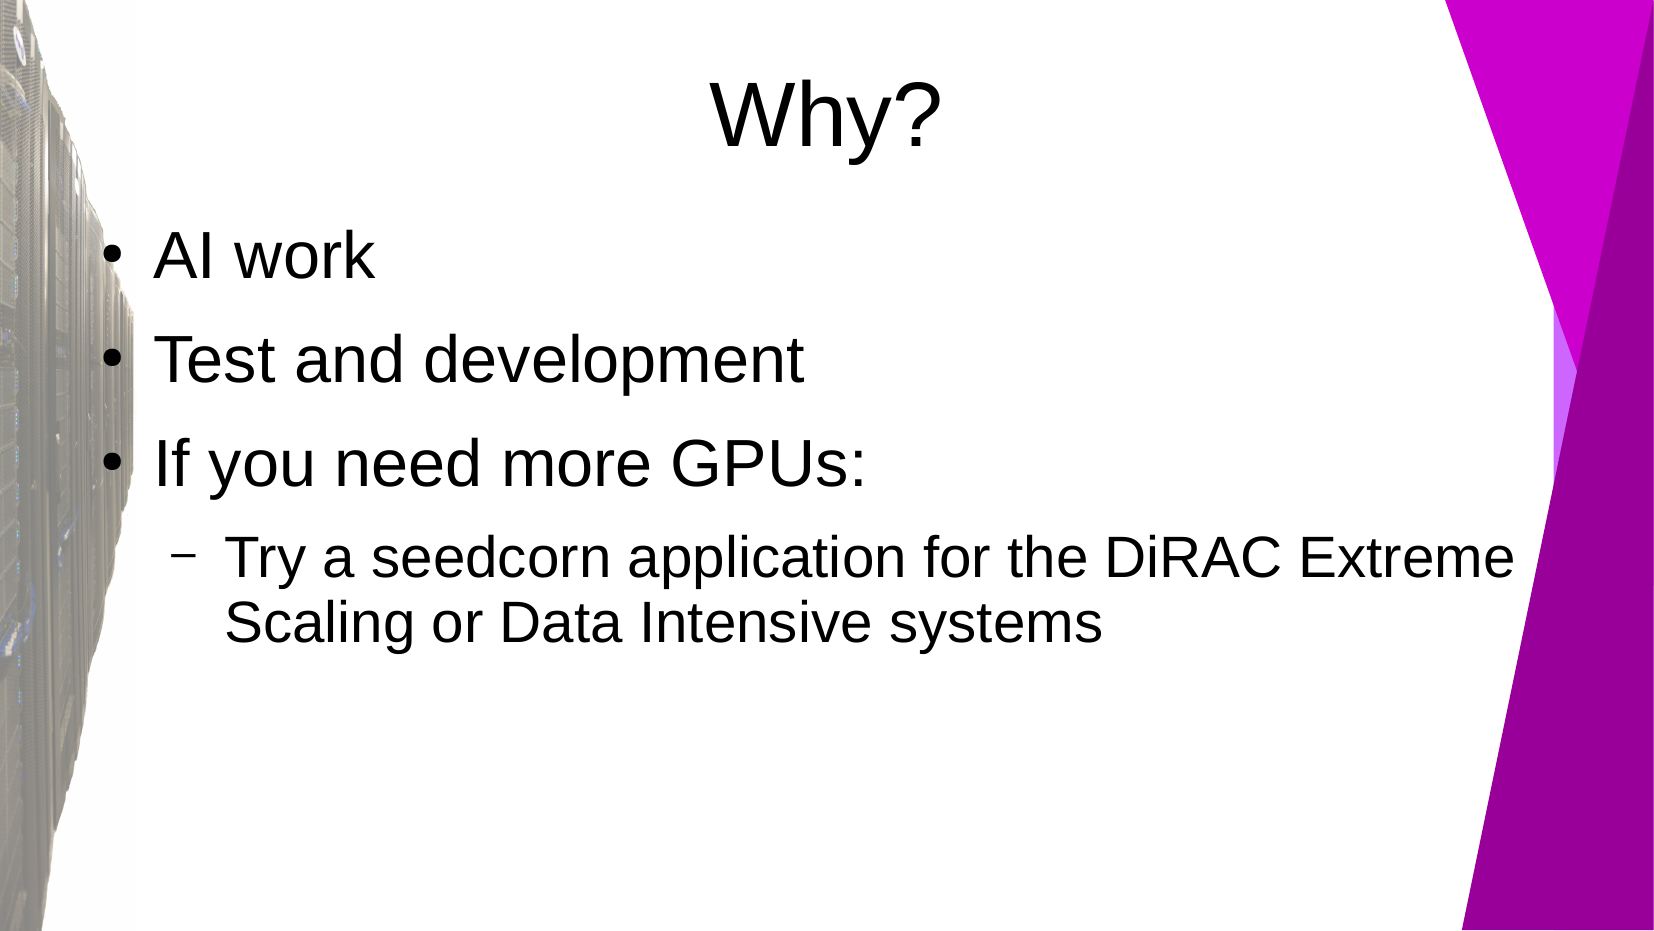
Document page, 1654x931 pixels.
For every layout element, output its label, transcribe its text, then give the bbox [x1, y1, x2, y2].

title Why? [82, 37, 1571, 193]
list AI work Test and development If you need more GPUs: Try a seedcorn application for the DiRAC Extreme Scaling or Data Intensive systems [82, 217, 1571, 758]
picture [0, 0, 137, 931]
